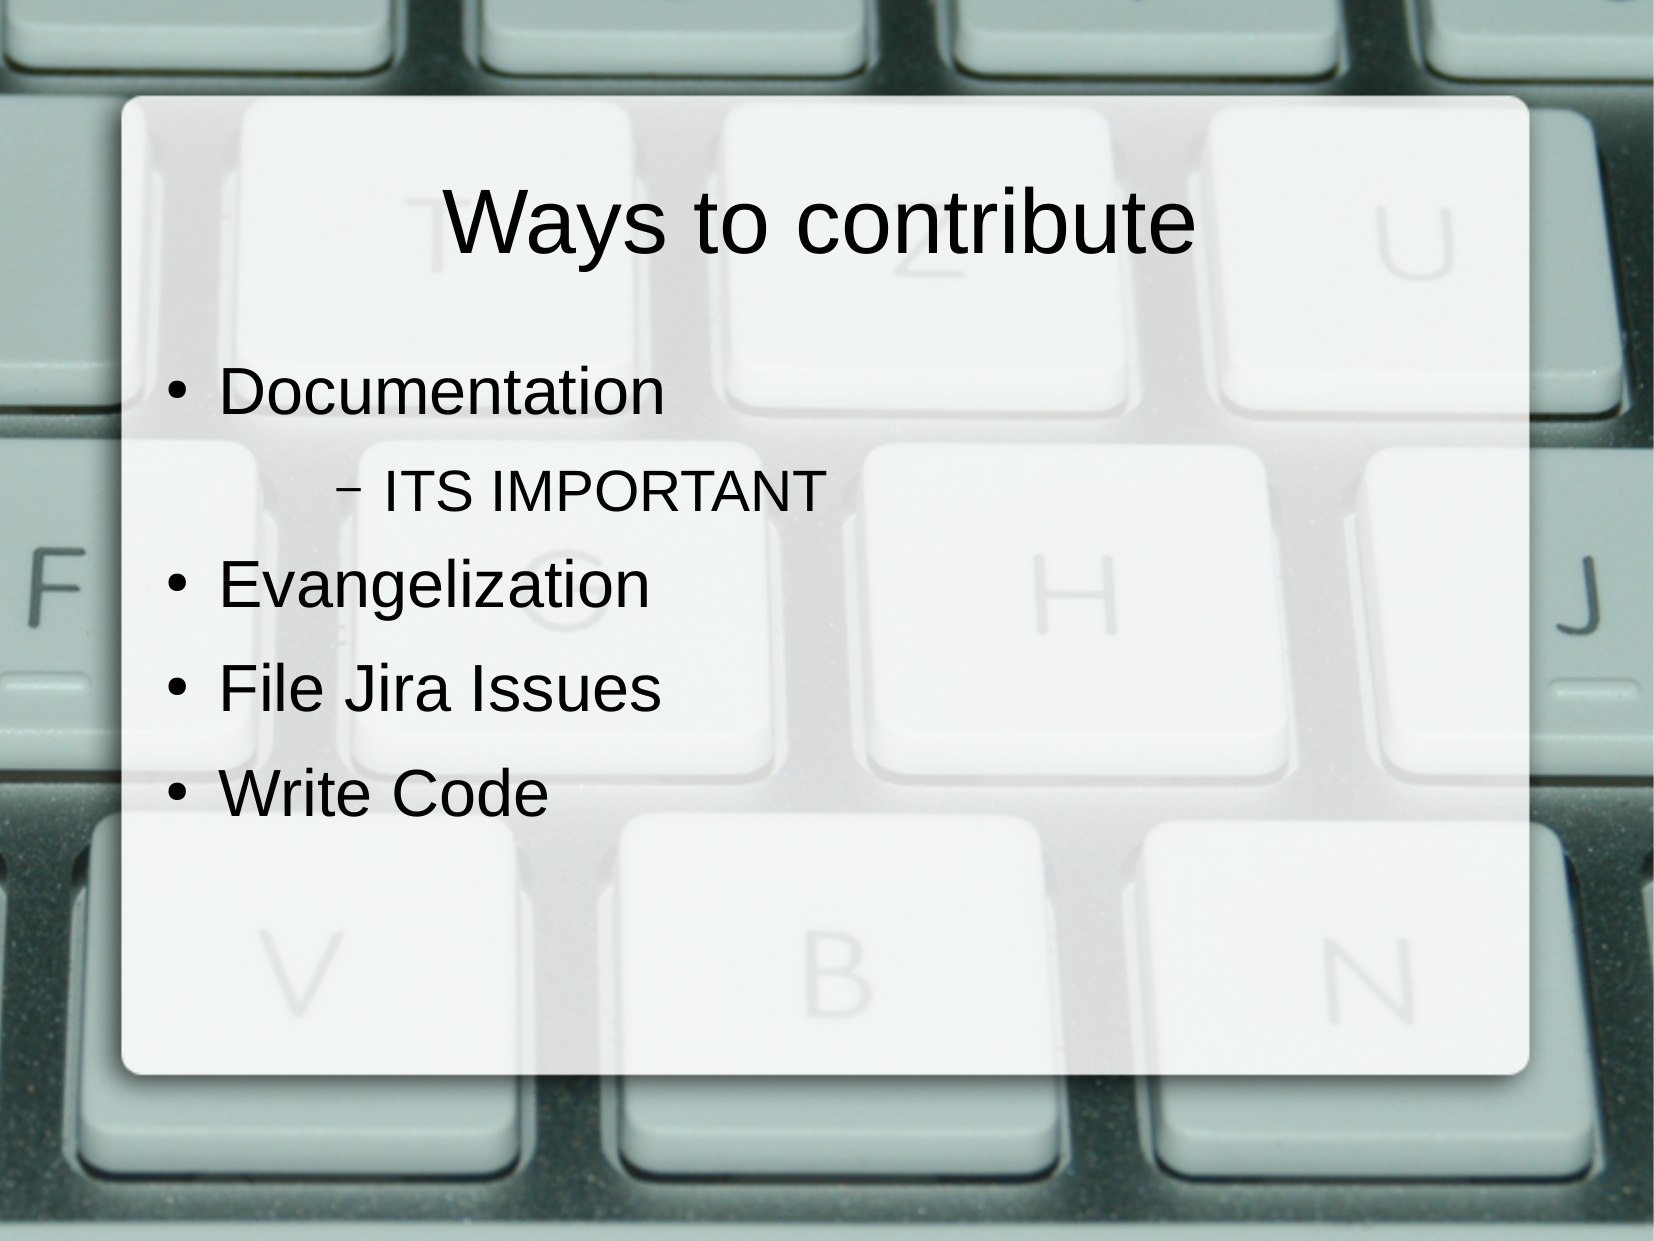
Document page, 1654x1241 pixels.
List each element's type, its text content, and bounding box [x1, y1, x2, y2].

list Documentation ITS IMPORTANT Evangelization File Jira Issues Write Code [147, 354, 1506, 1064]
title Ways to contribute [135, 117, 1506, 325]
picture [0, 0, 1654, 1241]
